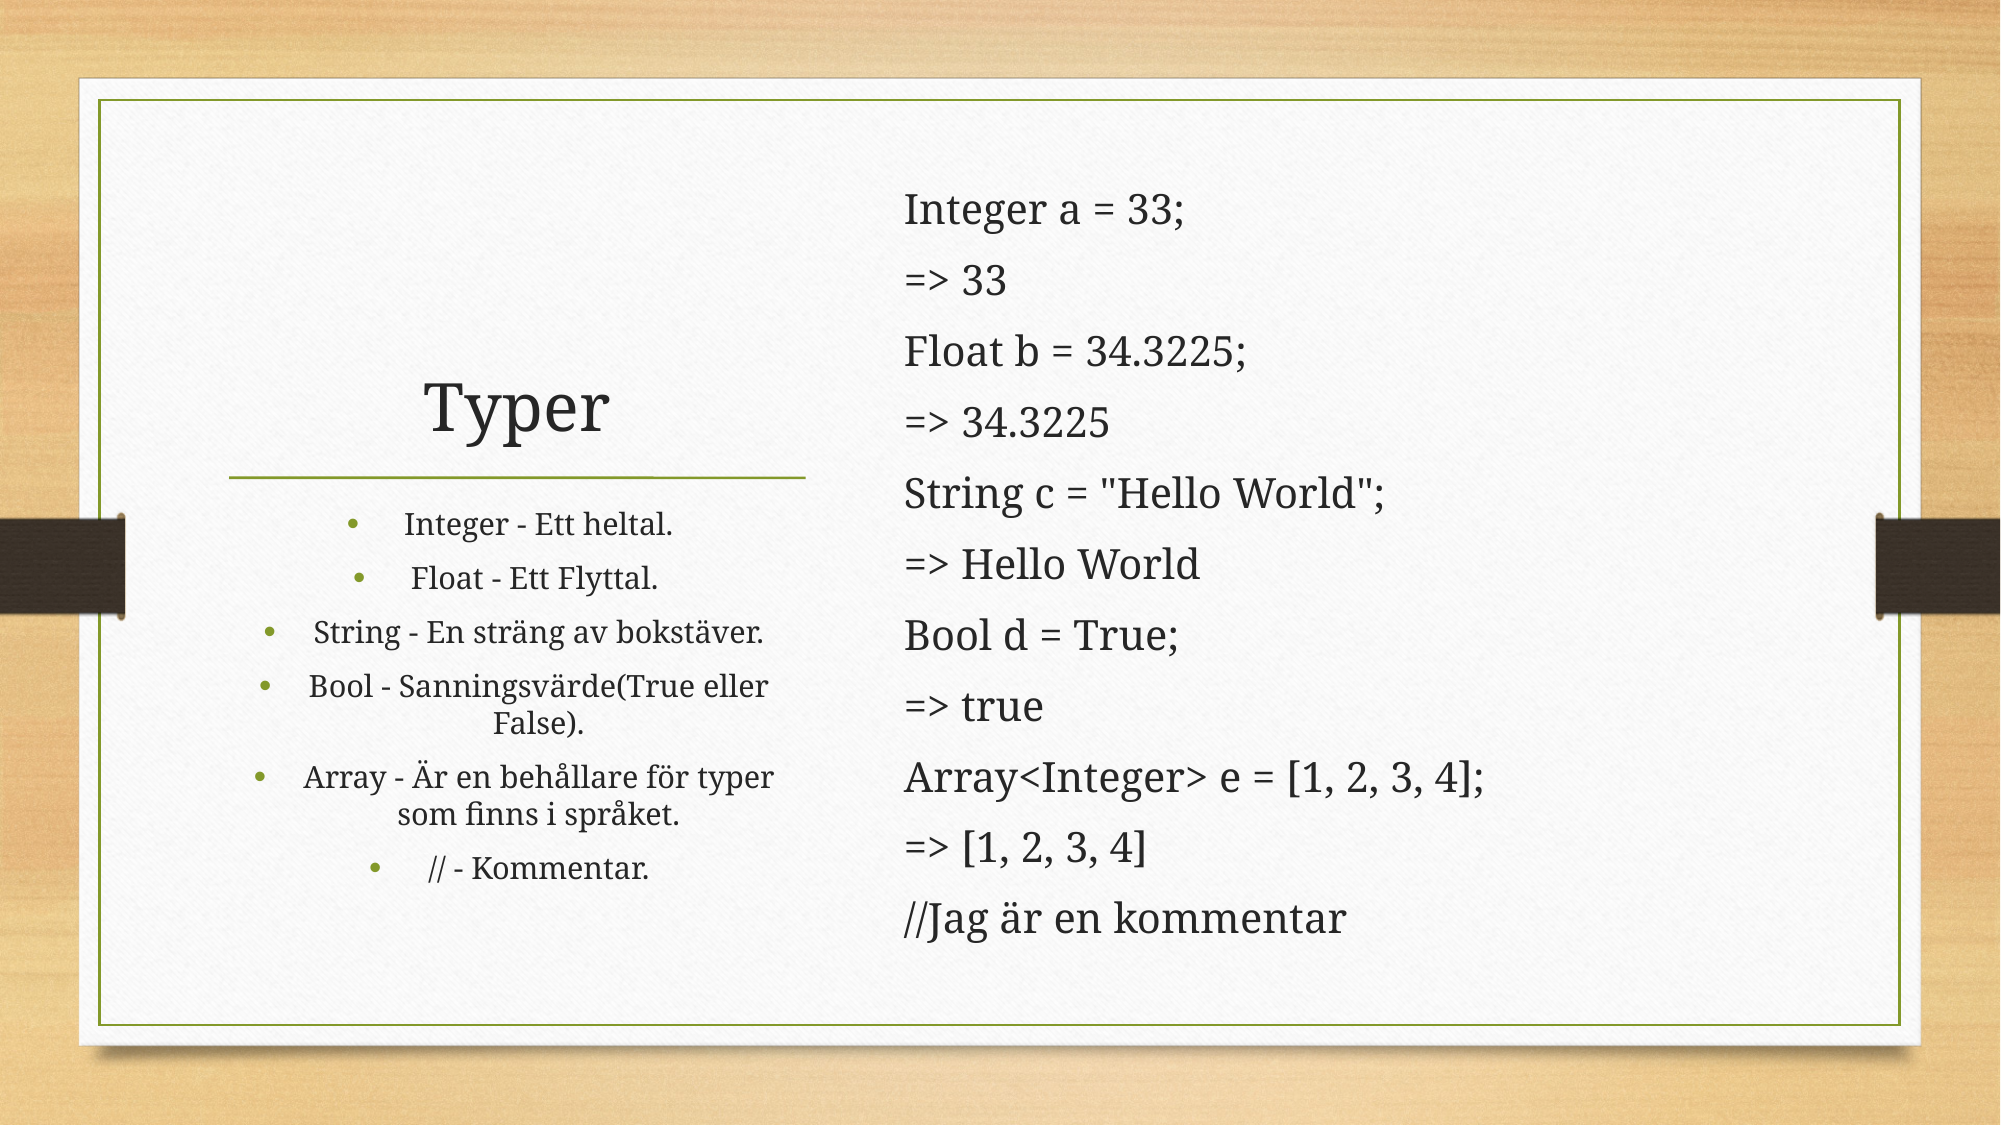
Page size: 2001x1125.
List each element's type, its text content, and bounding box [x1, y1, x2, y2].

title Typer [212, 227, 823, 453]
list Integer - Ett heltal. Float - Ett Flyttal. String - En sträng av bokstäver. Bool - Sanningsvärde(True eller False). Array - Är en behållare för typer som finns i språket. // - Kommentar. [212, 497, 823, 898]
list Integer a = 33; => 33 Float b = 34.3225; => 34.3225 String c = "Hello World"; => Hello World Bool d = True; => true Array<Integer> e = [1, 2, 3, 4]; => [1, 2, 3, 4] //Jag är en kommentar [888, 161, 1787, 964]
picture [0, 0, 2001, 1125]
